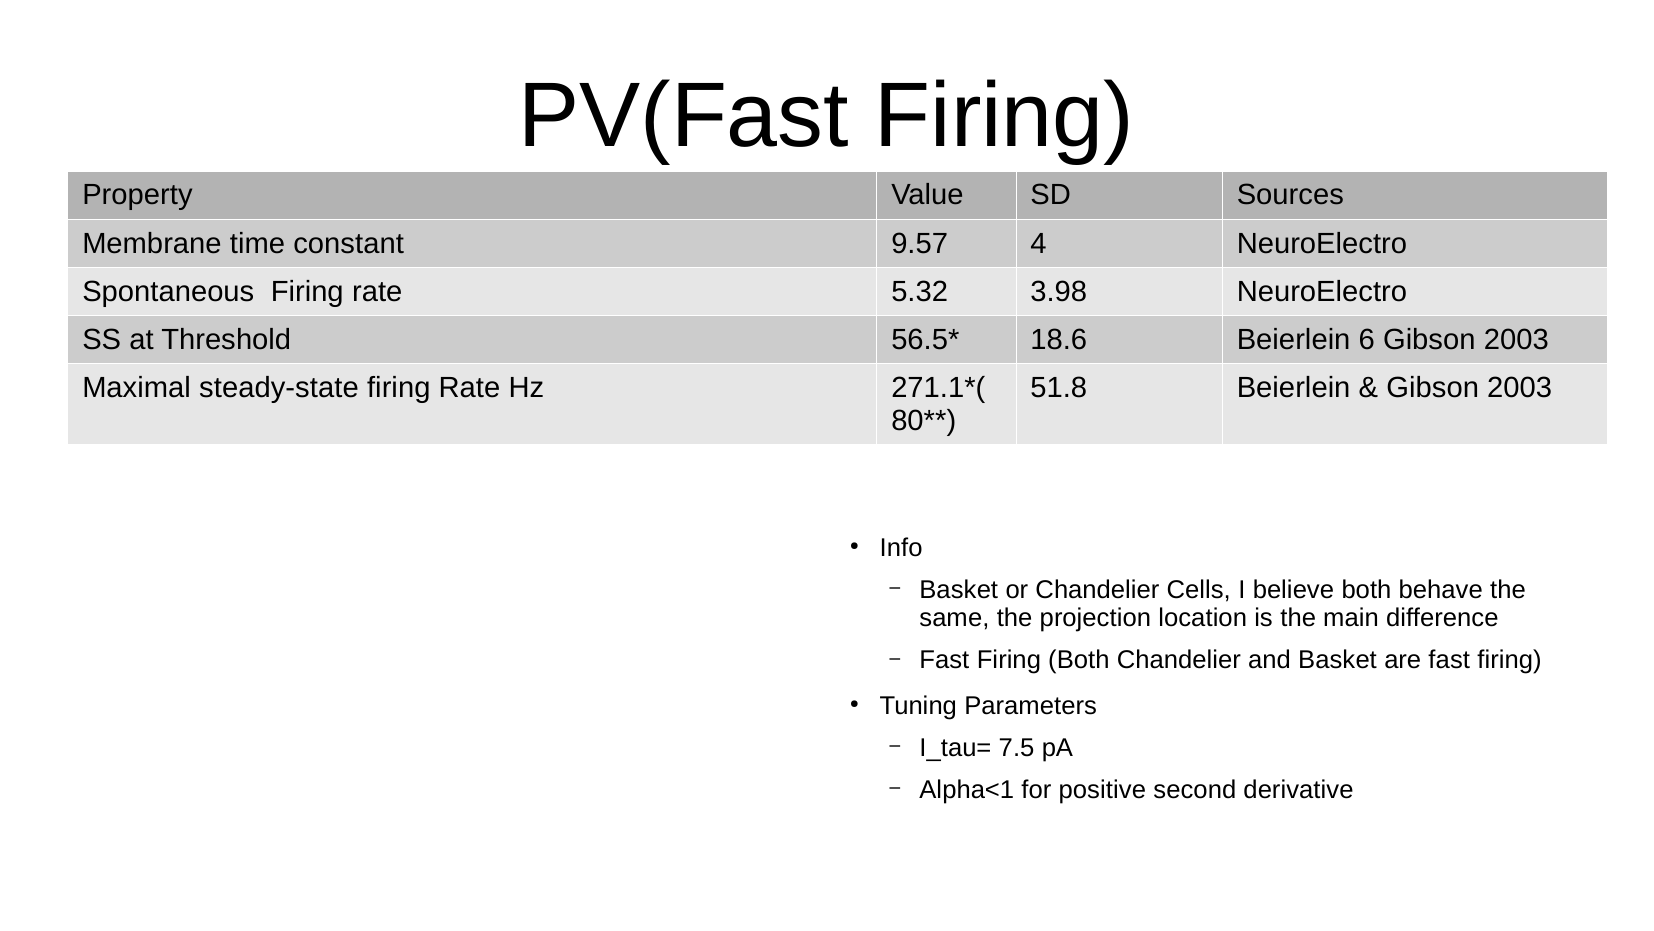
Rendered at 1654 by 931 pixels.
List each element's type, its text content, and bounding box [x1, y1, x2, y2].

table_cell NeuroElectro [1223, 268, 1607, 315]
table_cell 18.6 [1017, 316, 1222, 363]
table_cell Beierlein 6 Gibson 2003 [1223, 316, 1607, 363]
table_cell Spontaneous Firing rate [68, 268, 876, 315]
list Info Basket or Chandelier Cells, I believe both behave the same, the projection location is the main difference Fast Firing (Both Chandelier and Basket are fast firing) Tuning Parameters I_tau= 7.5 pA Alpha<1 for positive second derivative [840, 487, 1561, 811]
table_cell 271.1*(80**) [877, 364, 1016, 444]
title PV(Fast Firing) [82, 37, 1571, 171]
table_cell Beierlein & Gibson 2003 [1223, 364, 1607, 444]
table_cell Maximal steady-state firing Rate Hz [68, 364, 876, 444]
table_cell Membrane time constant [68, 220, 876, 267]
table_header SD [1017, 172, 1222, 219]
table_header Value [877, 172, 1016, 219]
table_cell 3.98 [1017, 268, 1222, 315]
table_cell 5.32 [877, 268, 1016, 315]
table_cell 56.5* [877, 316, 1016, 363]
table_cell 51.8 [1017, 364, 1222, 444]
table_cell 9.57 [877, 220, 1016, 267]
table_header Sources [1223, 172, 1607, 219]
table_cell NeuroElectro [1223, 220, 1607, 267]
table_cell 4 [1017, 220, 1222, 267]
table_header Property [68, 172, 876, 219]
table_cell SS at Threshold [68, 316, 876, 363]
